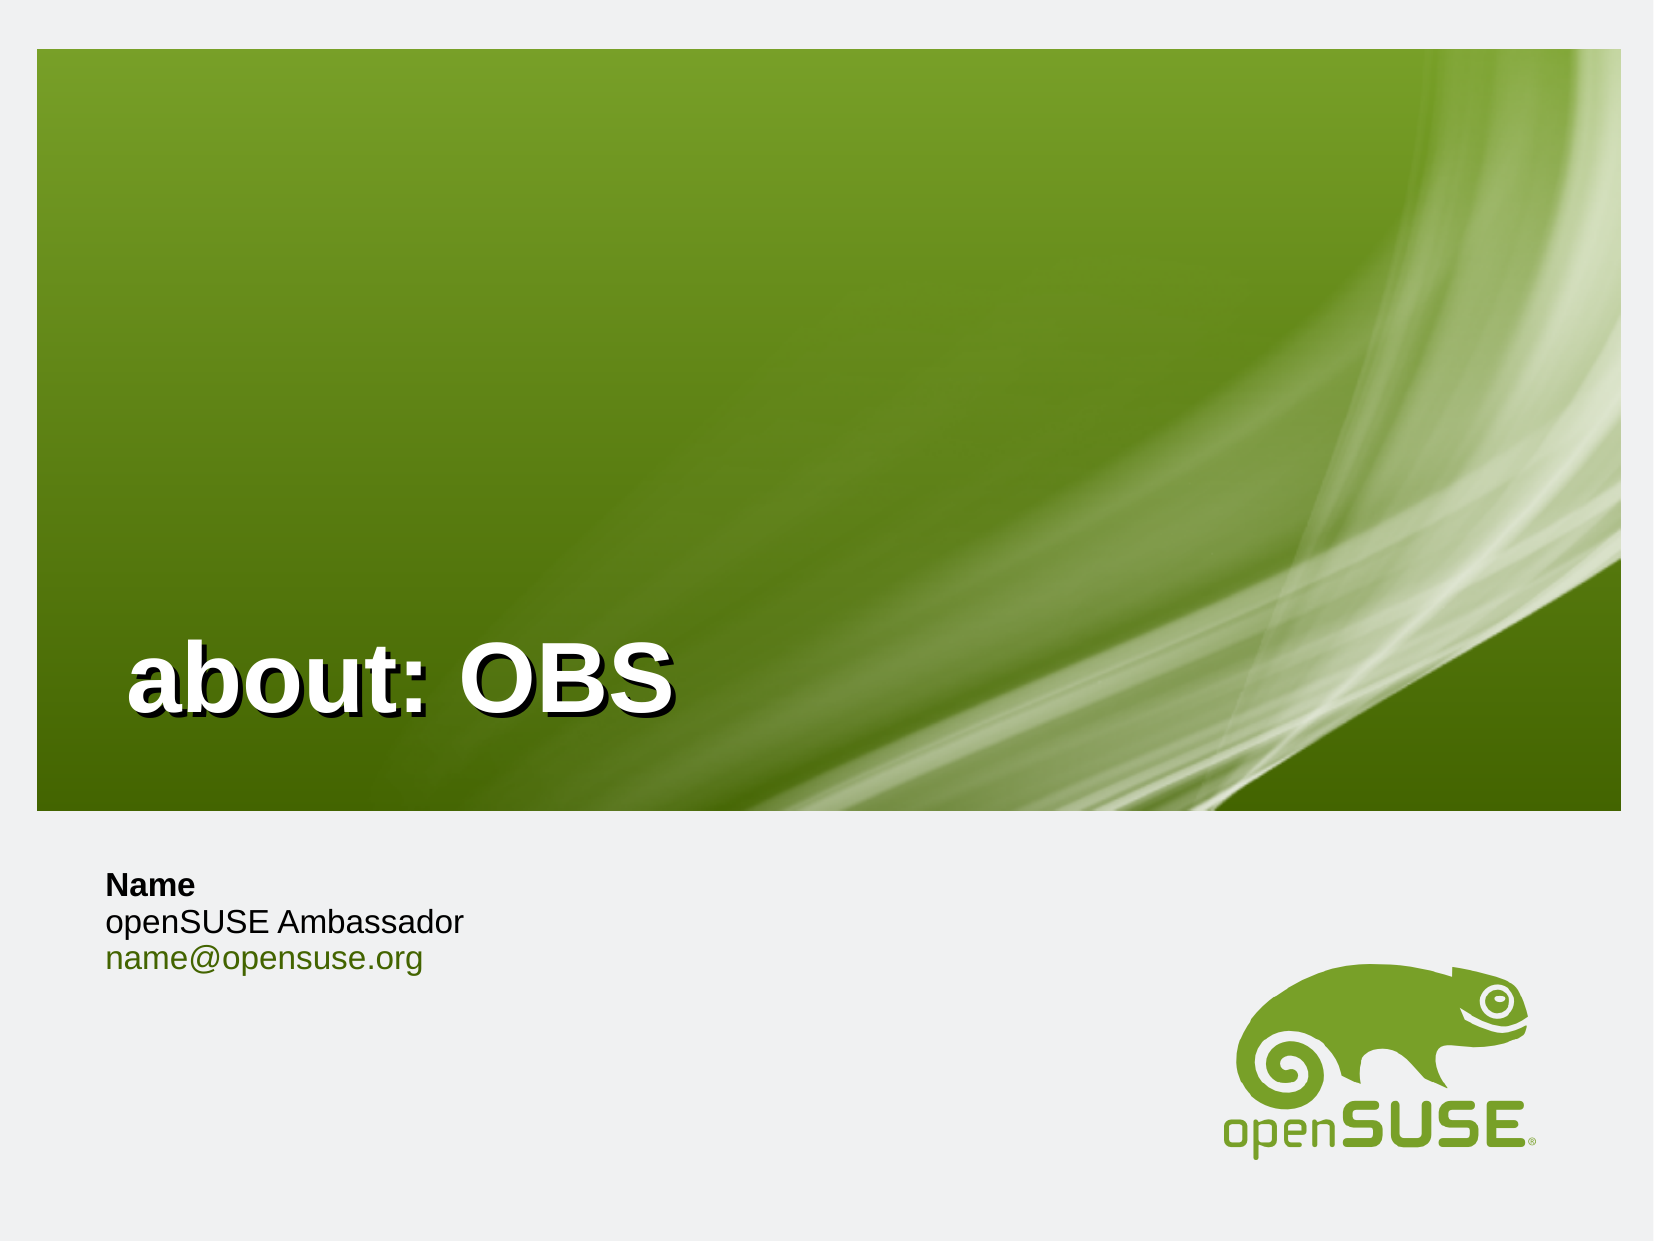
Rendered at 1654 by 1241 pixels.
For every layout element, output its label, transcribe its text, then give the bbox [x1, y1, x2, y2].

title about: OBS [126, 428, 1573, 734]
picture [0, 0, 1654, 1241]
list Name openSUSE Ambassador name@opensuse.org [105, 866, 838, 1241]
